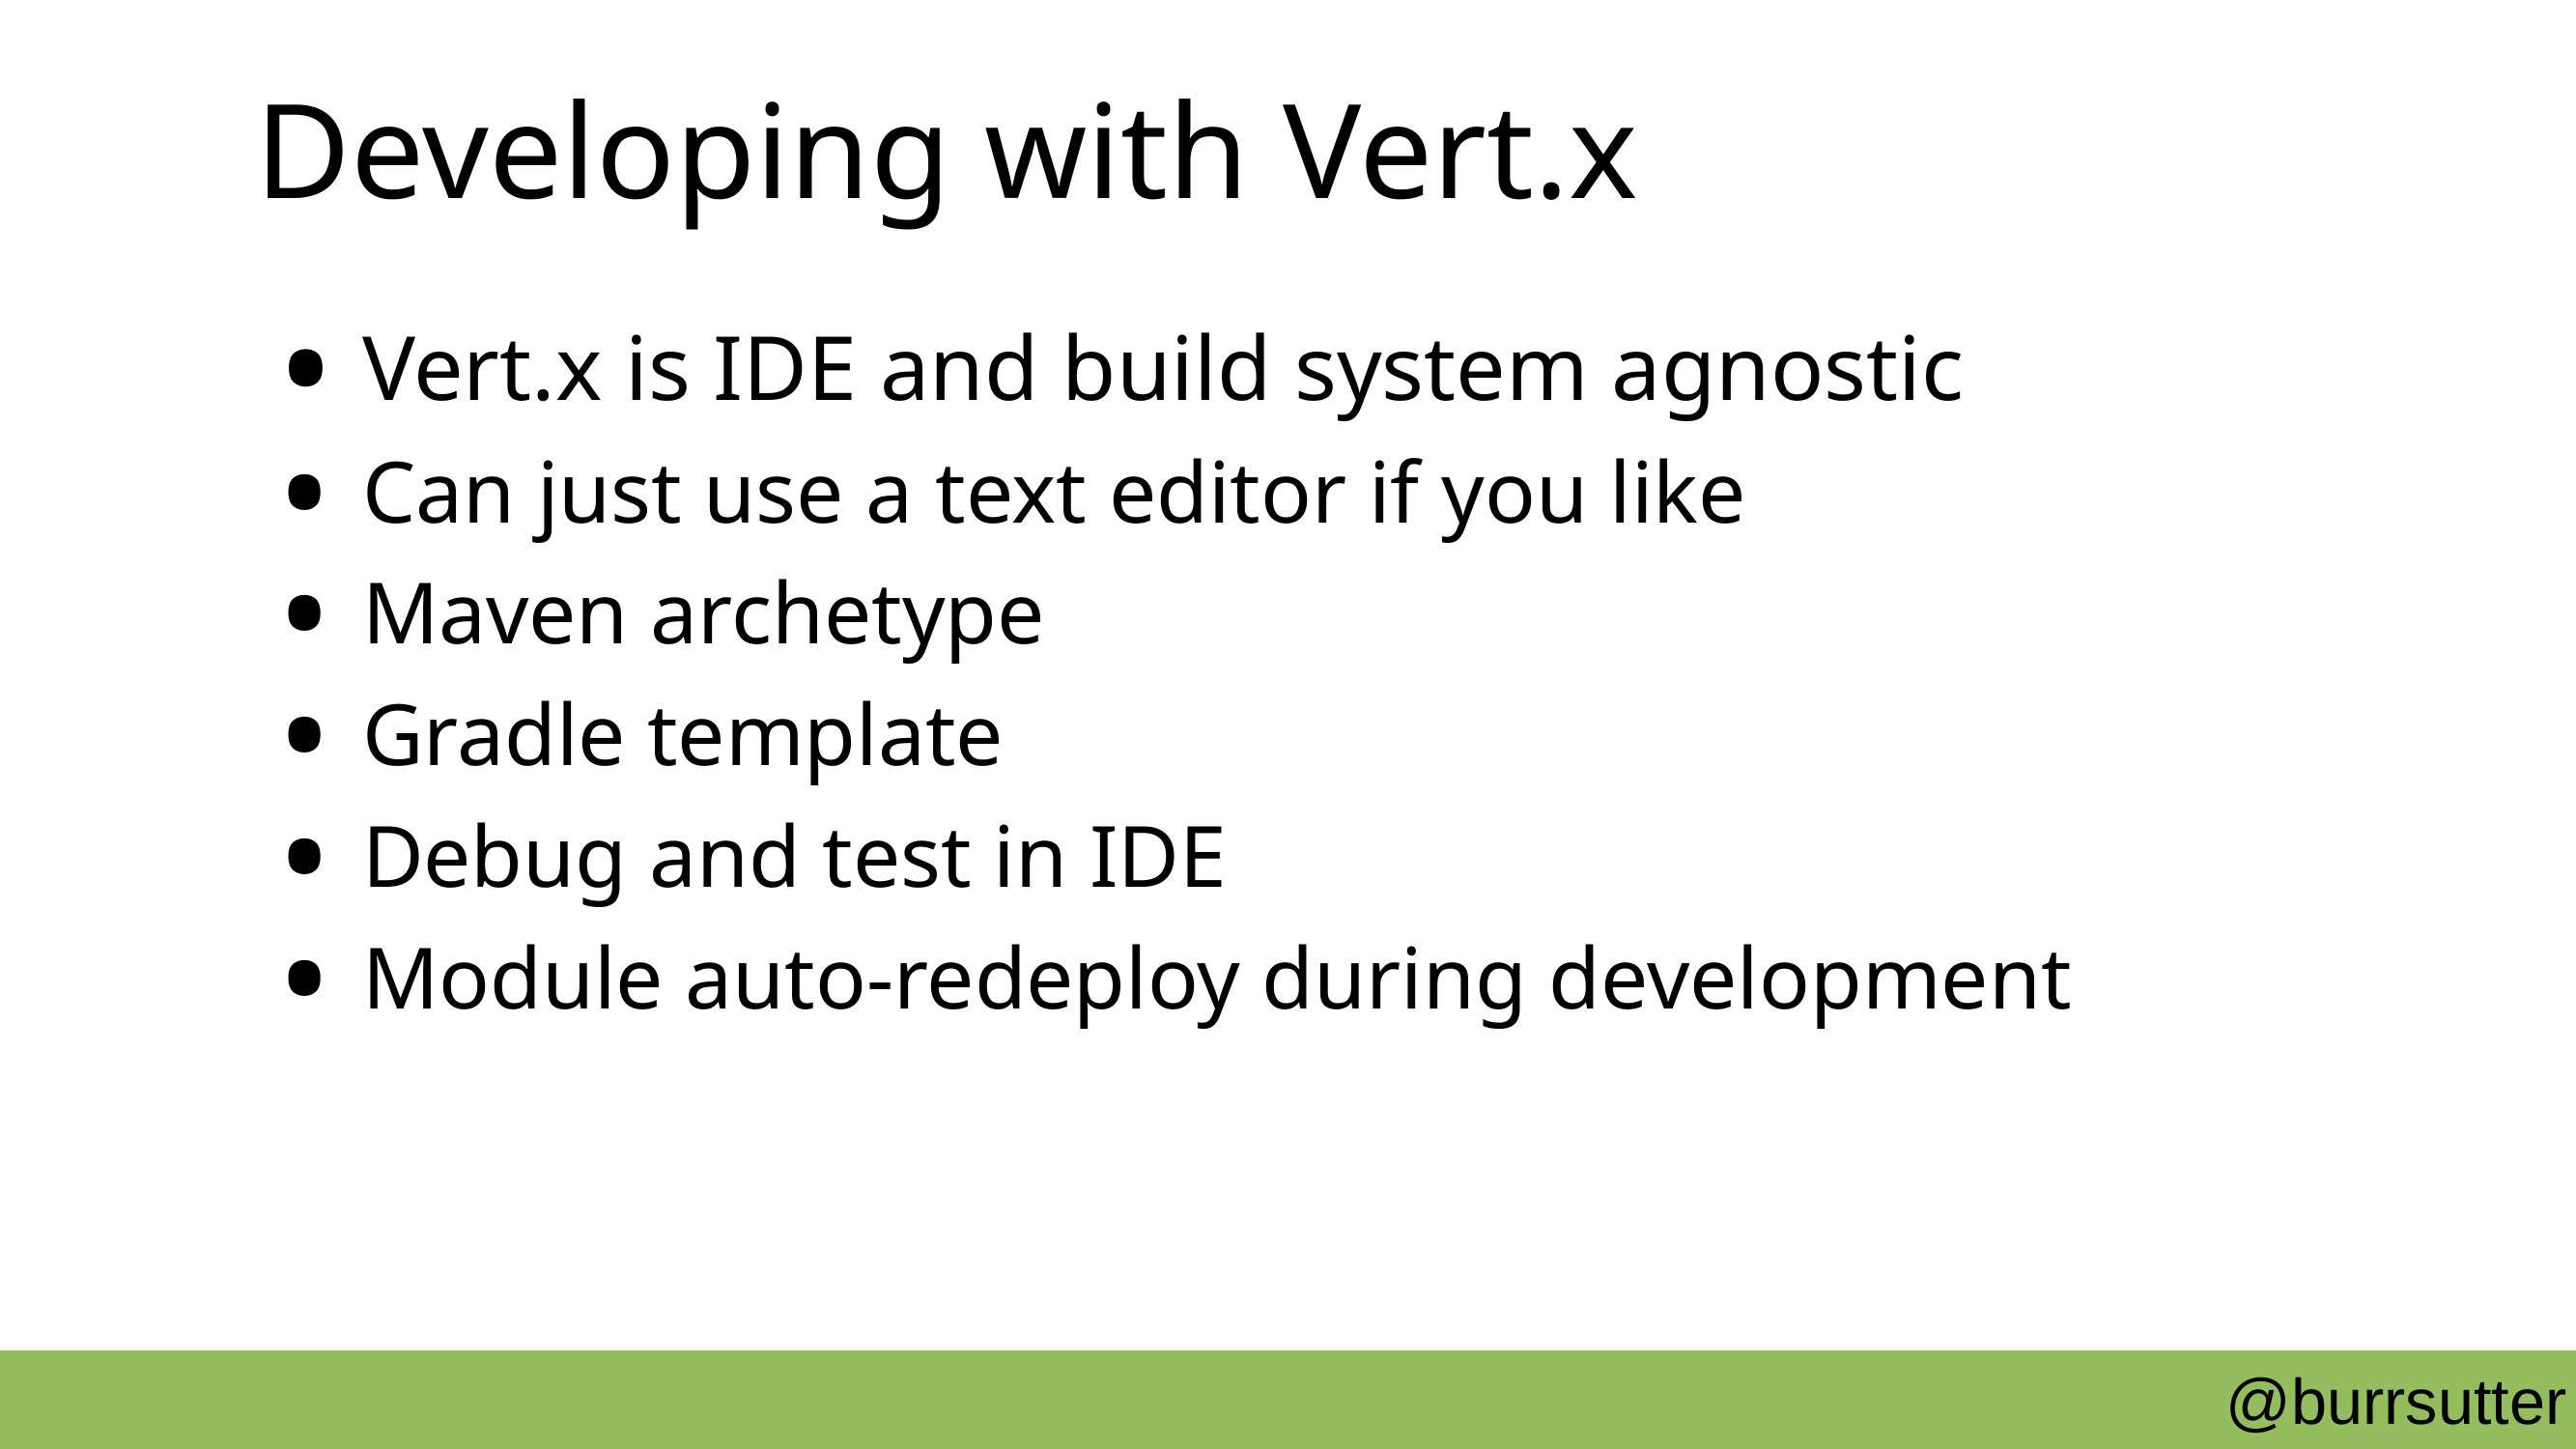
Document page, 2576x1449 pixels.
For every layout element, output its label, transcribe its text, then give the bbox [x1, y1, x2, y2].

list Vert.x is IDE and build system agnostic Can just use a text editor if you like Maven archetype Gradle template Debug and test in IDE Module auto-redeploy during development [251, 311, 2526, 1449]
title Developing with Vert.x [247, 18, 2522, 273]
